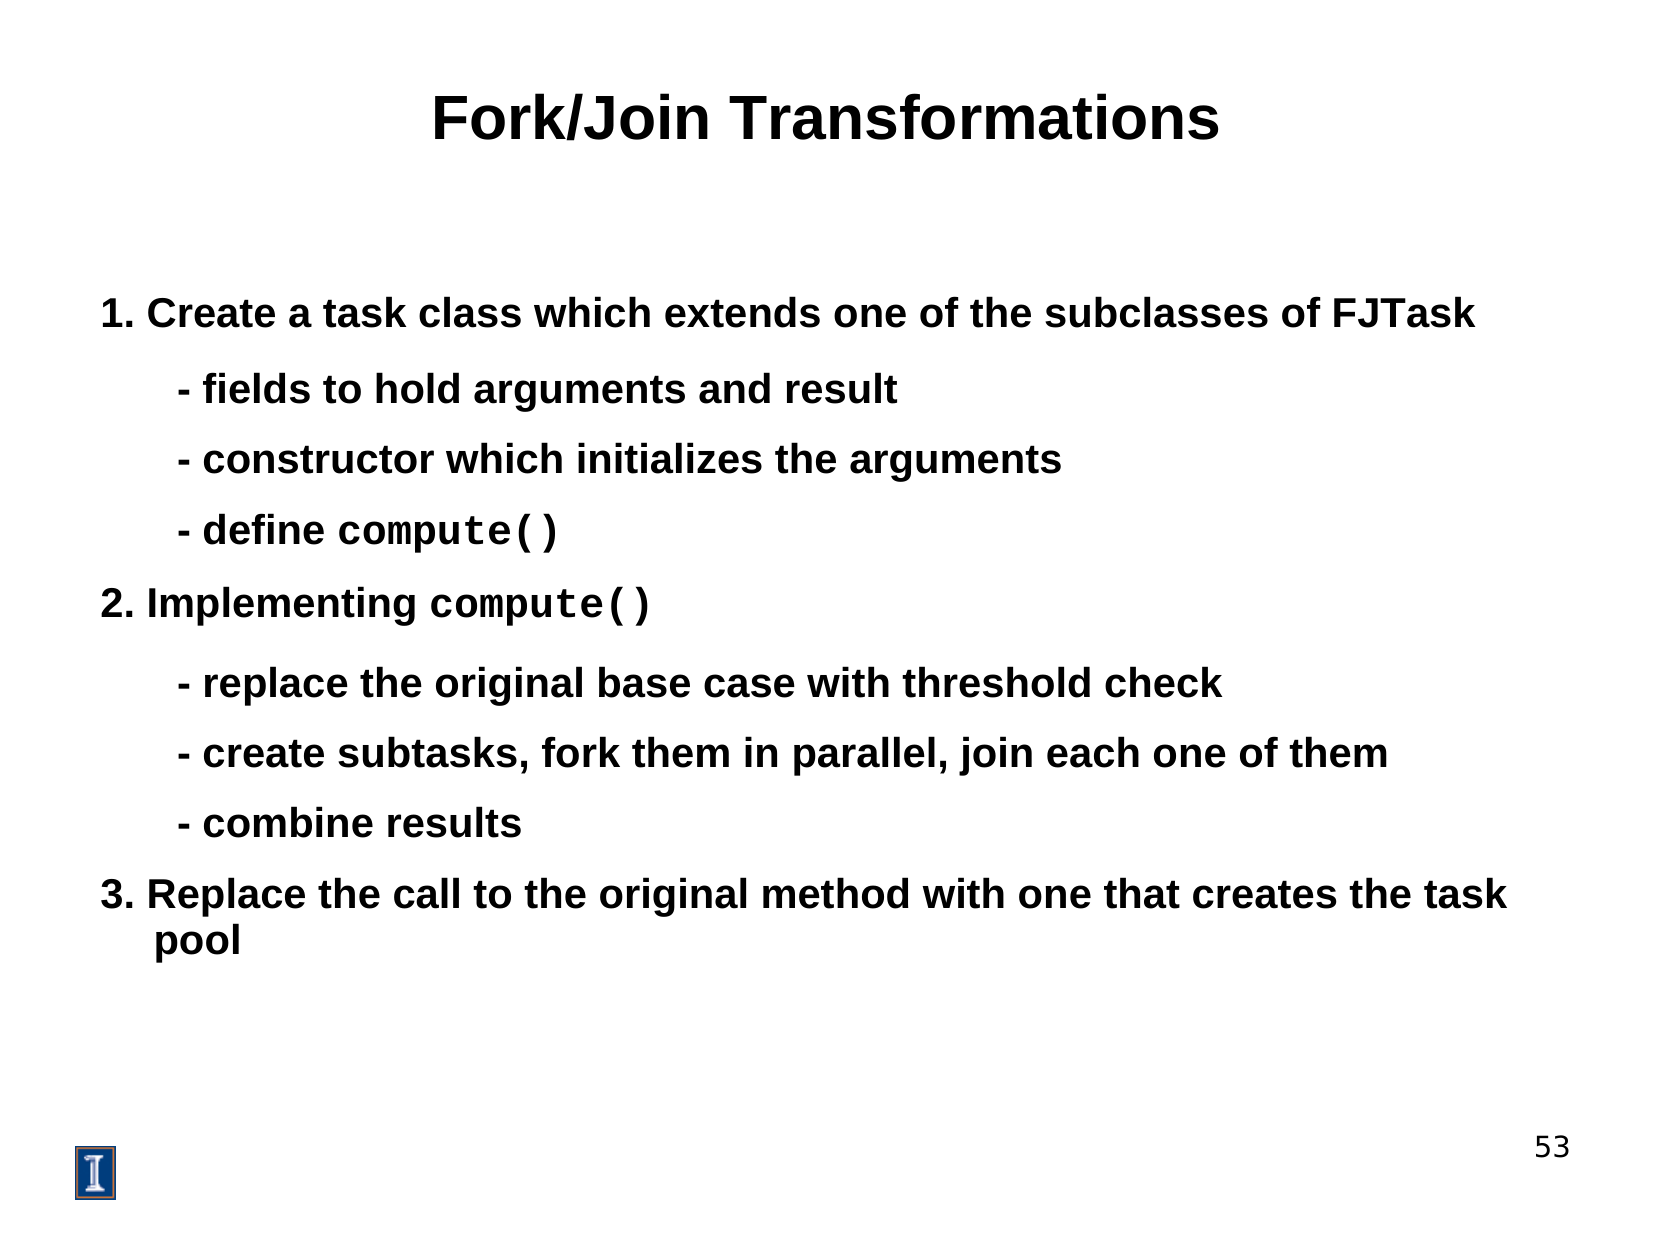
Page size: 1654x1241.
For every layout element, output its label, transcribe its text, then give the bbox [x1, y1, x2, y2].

title Fork/Join Transformations [82, 49, 1571, 257]
list 1. Create a task class which extends one of the subclasses of FJTask - fields to hold arguments and result - constructor which initializes the arguments - define compute() 2. Implementing compute() - replace the original base case with threshold check - create subtasks, fork them in parallel, join each one of them - combine results 3. Replace the call to the original method with one that creates the task pool [82, 290, 1571, 1109]
picture [75, 1146, 116, 1200]
